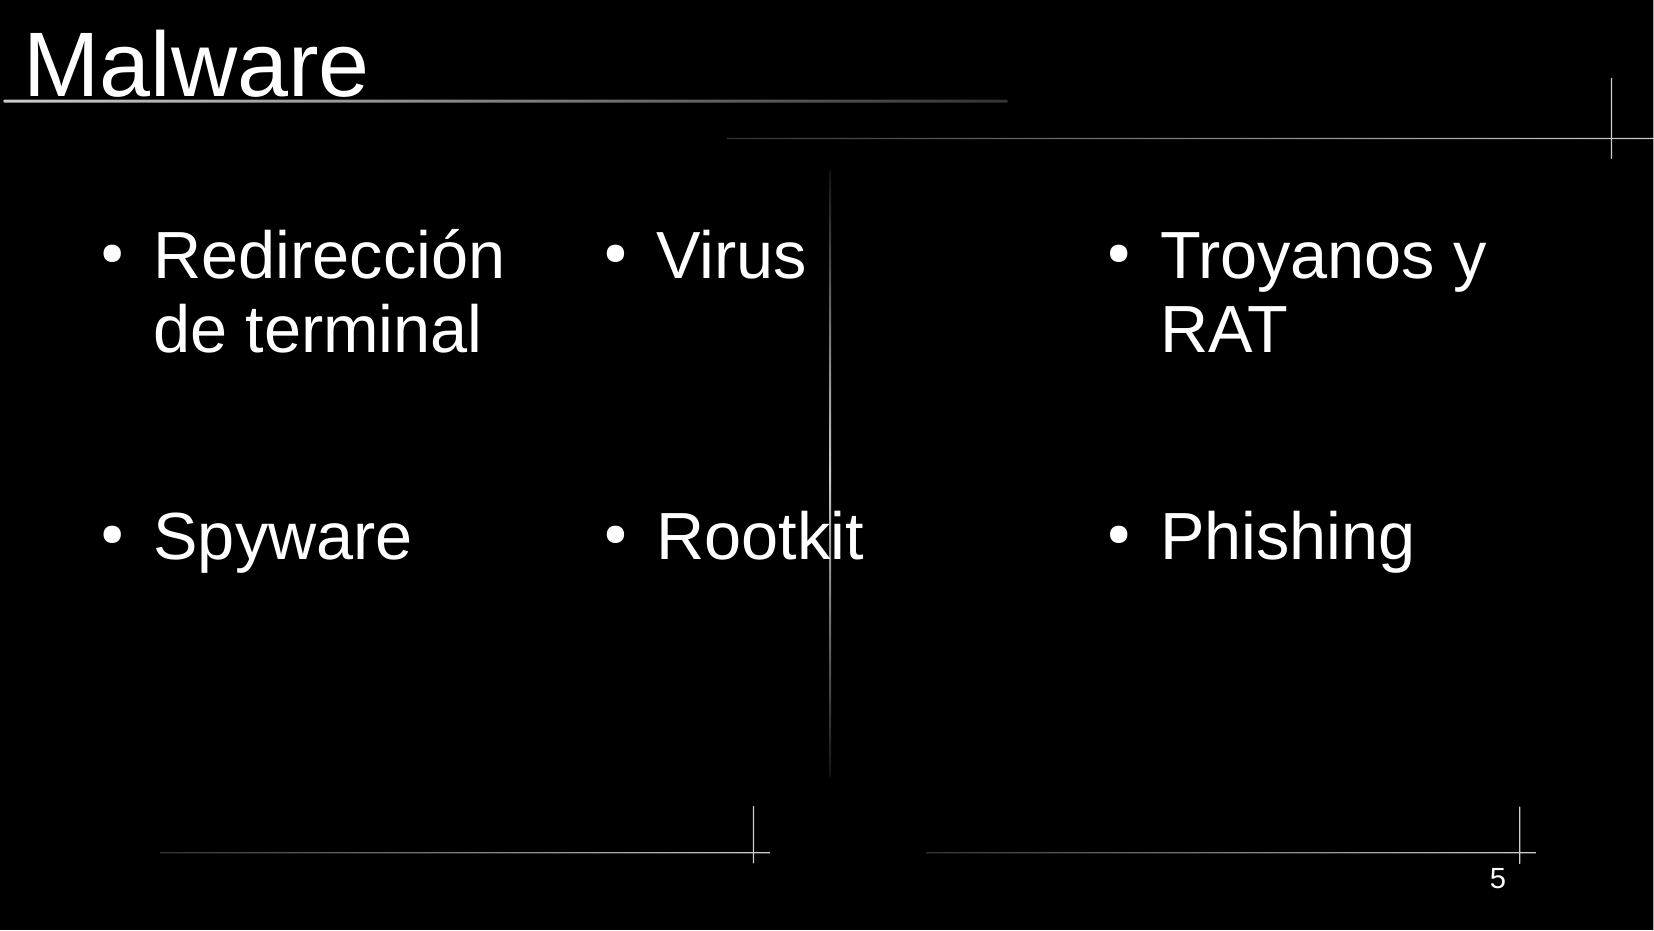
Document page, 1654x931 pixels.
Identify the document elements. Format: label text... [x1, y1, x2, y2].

list Troyanos y RAT [1089, 217, 1569, 475]
list Rootkit [585, 499, 1066, 757]
list Phishing [1089, 499, 1569, 757]
list Redirección de terminal [82, 217, 562, 475]
list Virus [585, 217, 1066, 475]
title Malware [23, 11, 1589, 119]
list Spyware [82, 499, 562, 757]
